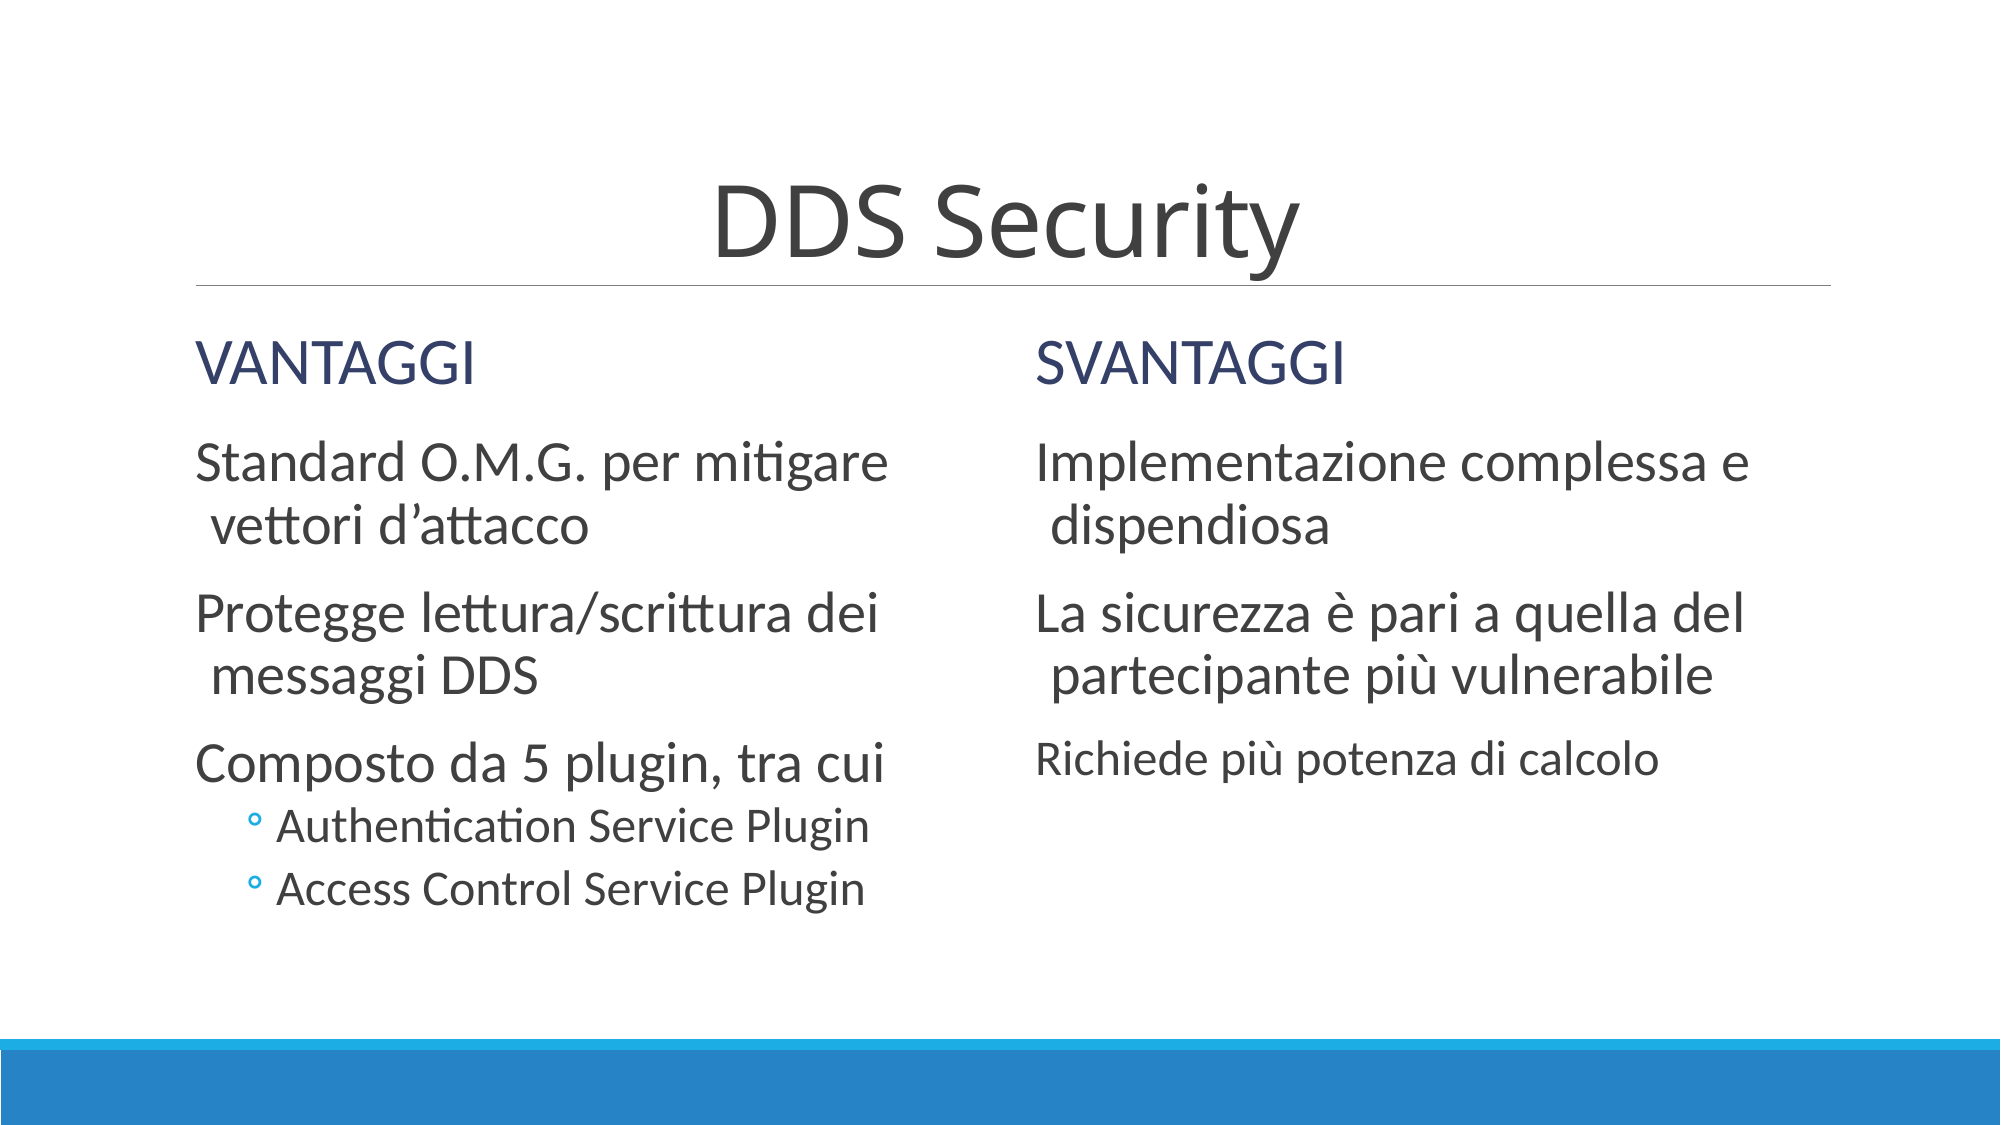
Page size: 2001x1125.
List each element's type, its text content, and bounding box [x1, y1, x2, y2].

list Standard O.M.G. per mitigare vettori d’attacco Protegge lettura/scrittura dei messaggi DDS Composto da 5 plugin, tra cui Authentication Service Plugin Access Control Service Plugin [180, 423, 991, 963]
title DDS Security [180, 47, 1831, 286]
list svantaggi [1020, 302, 1831, 423]
list Implementazione complessa e dispendiosa La sicurezza è pari a quella del partecipante più vulnerabile Richiede più potenza di calcolo [1020, 423, 1831, 963]
list vantaggi [180, 302, 991, 423]
